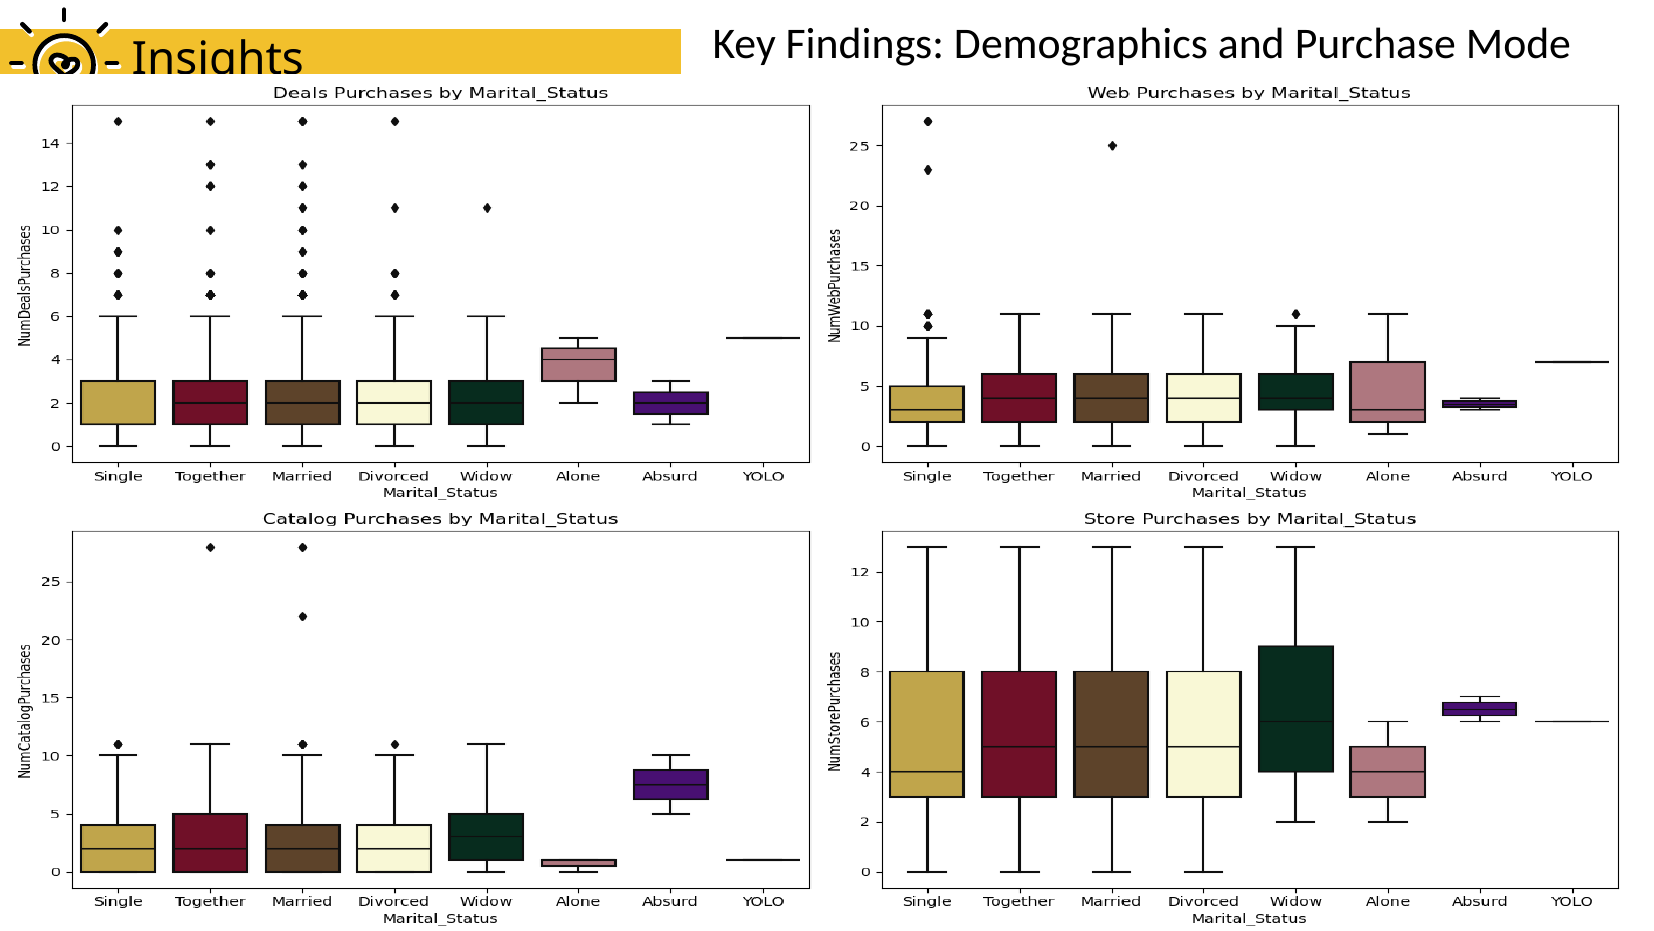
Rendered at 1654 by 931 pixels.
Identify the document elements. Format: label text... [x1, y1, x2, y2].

picture [0, 74, 1636, 931]
title Key Findings: Demographics and Purchase Mode [671, 0, 1613, 74]
title Insights [131, 16, 578, 74]
